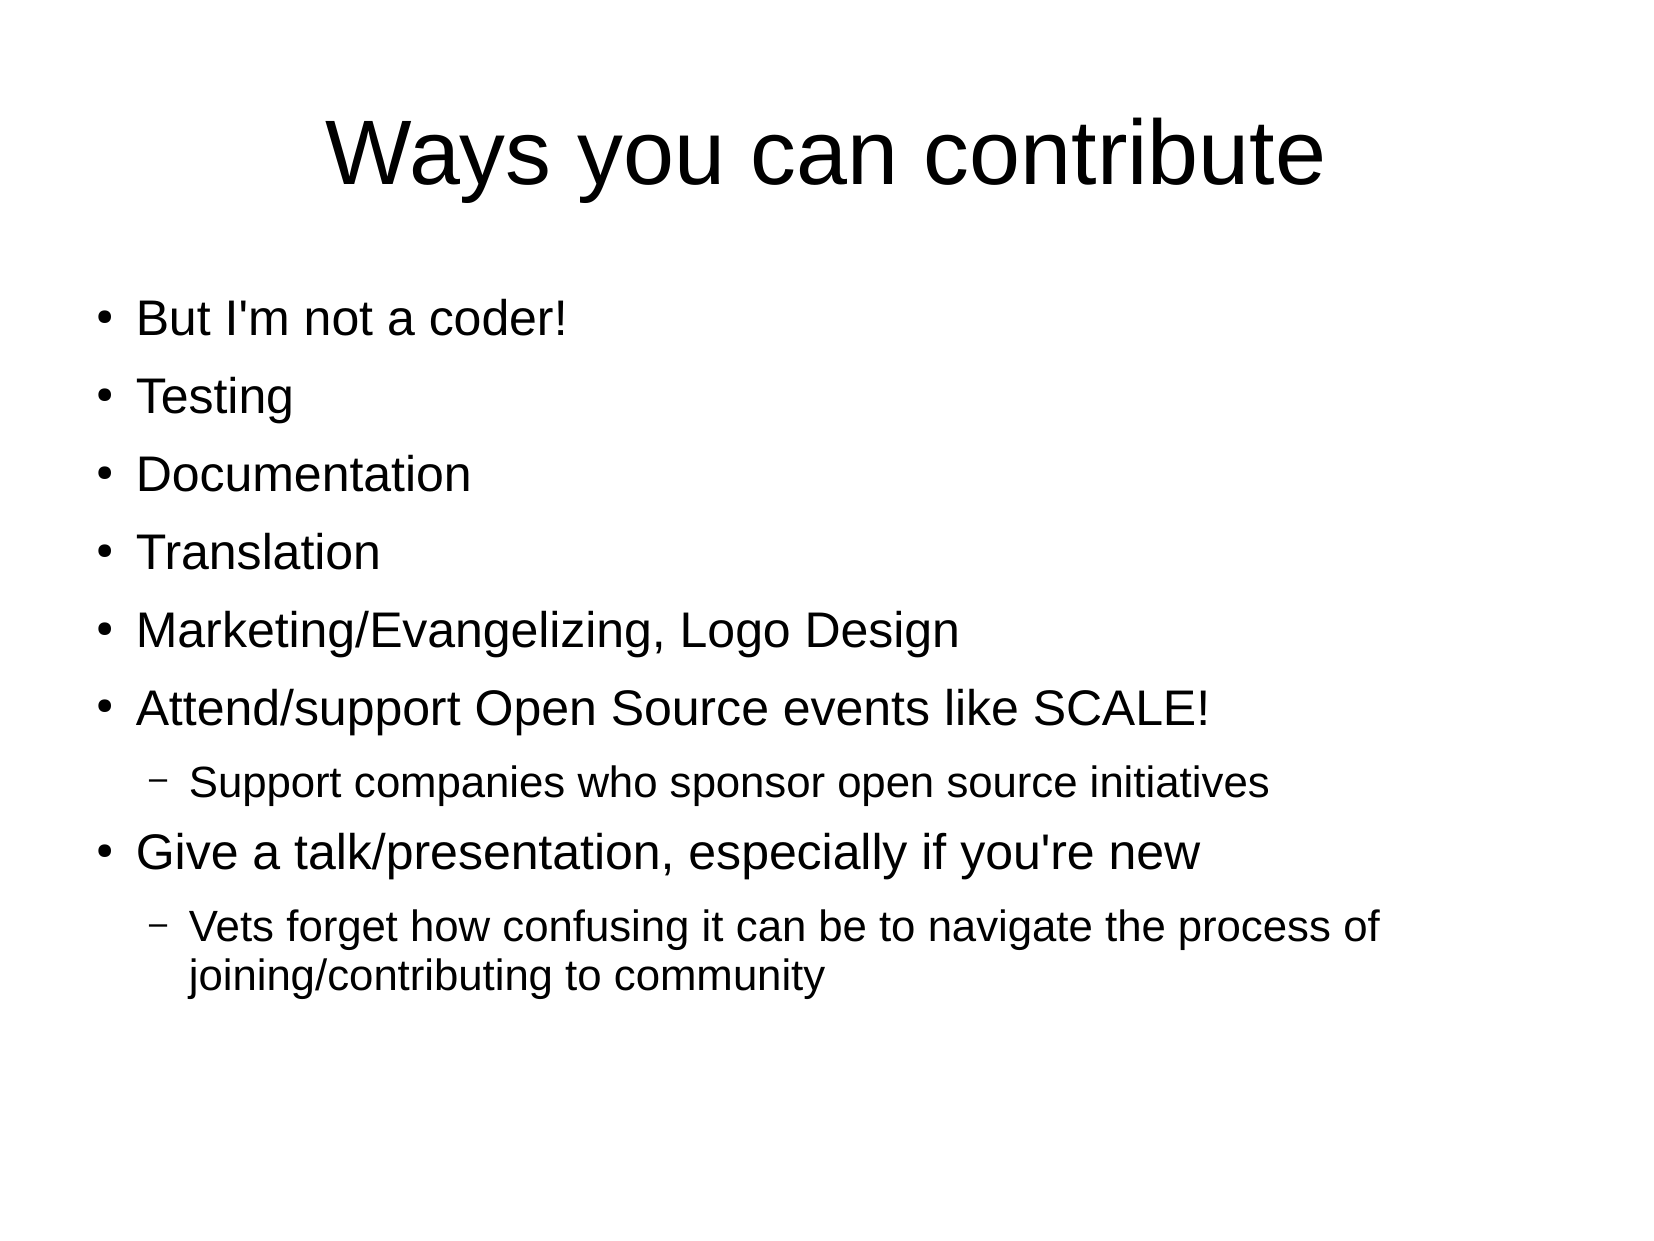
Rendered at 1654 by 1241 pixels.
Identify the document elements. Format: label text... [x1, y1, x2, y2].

list But I'm not a coder! Testing Documentation Translation Marketing/Evangelizing, Logo Design Attend/support Open Source events like SCALE! Support companies who sponsor open source initiatives Give a talk/presentation, especially if you're new Vets forget how confusing it can be to navigate the process of joining/contributing to community [82, 290, 1571, 1010]
title Ways you can contribute [82, 49, 1571, 257]
